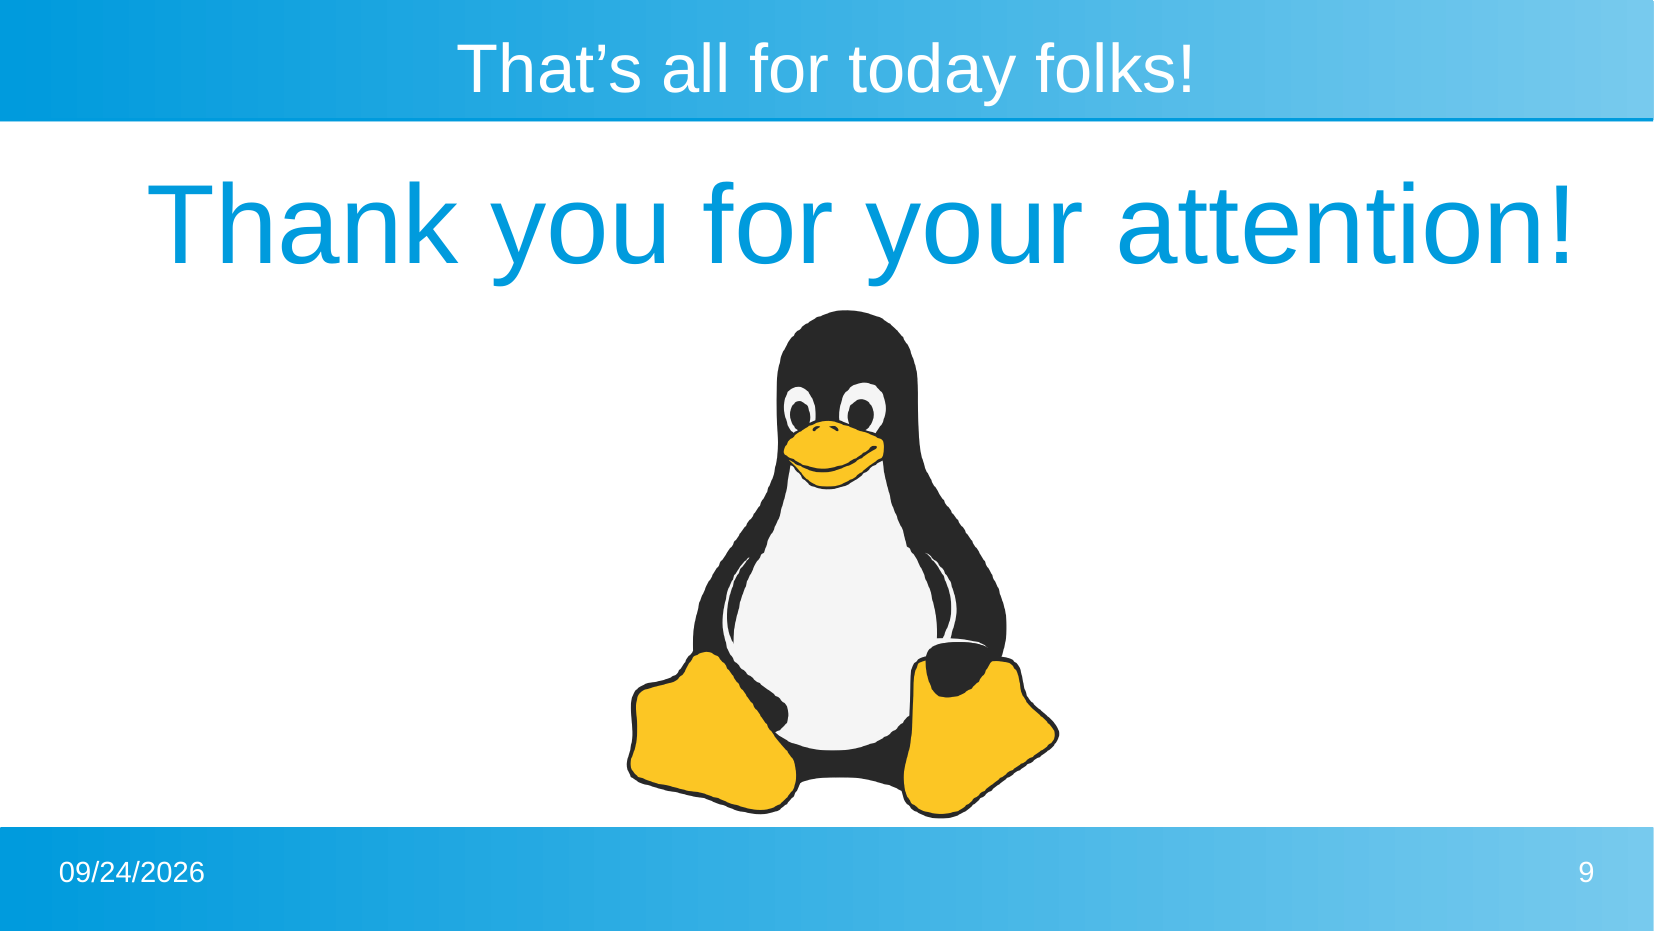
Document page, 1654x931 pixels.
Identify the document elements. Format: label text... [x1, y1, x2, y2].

list Thank you for your attention! [59, 84, 1595, 188]
picture [617, 303, 1068, 826]
title That’s all for today folks! [59, 29, 1595, 84]
